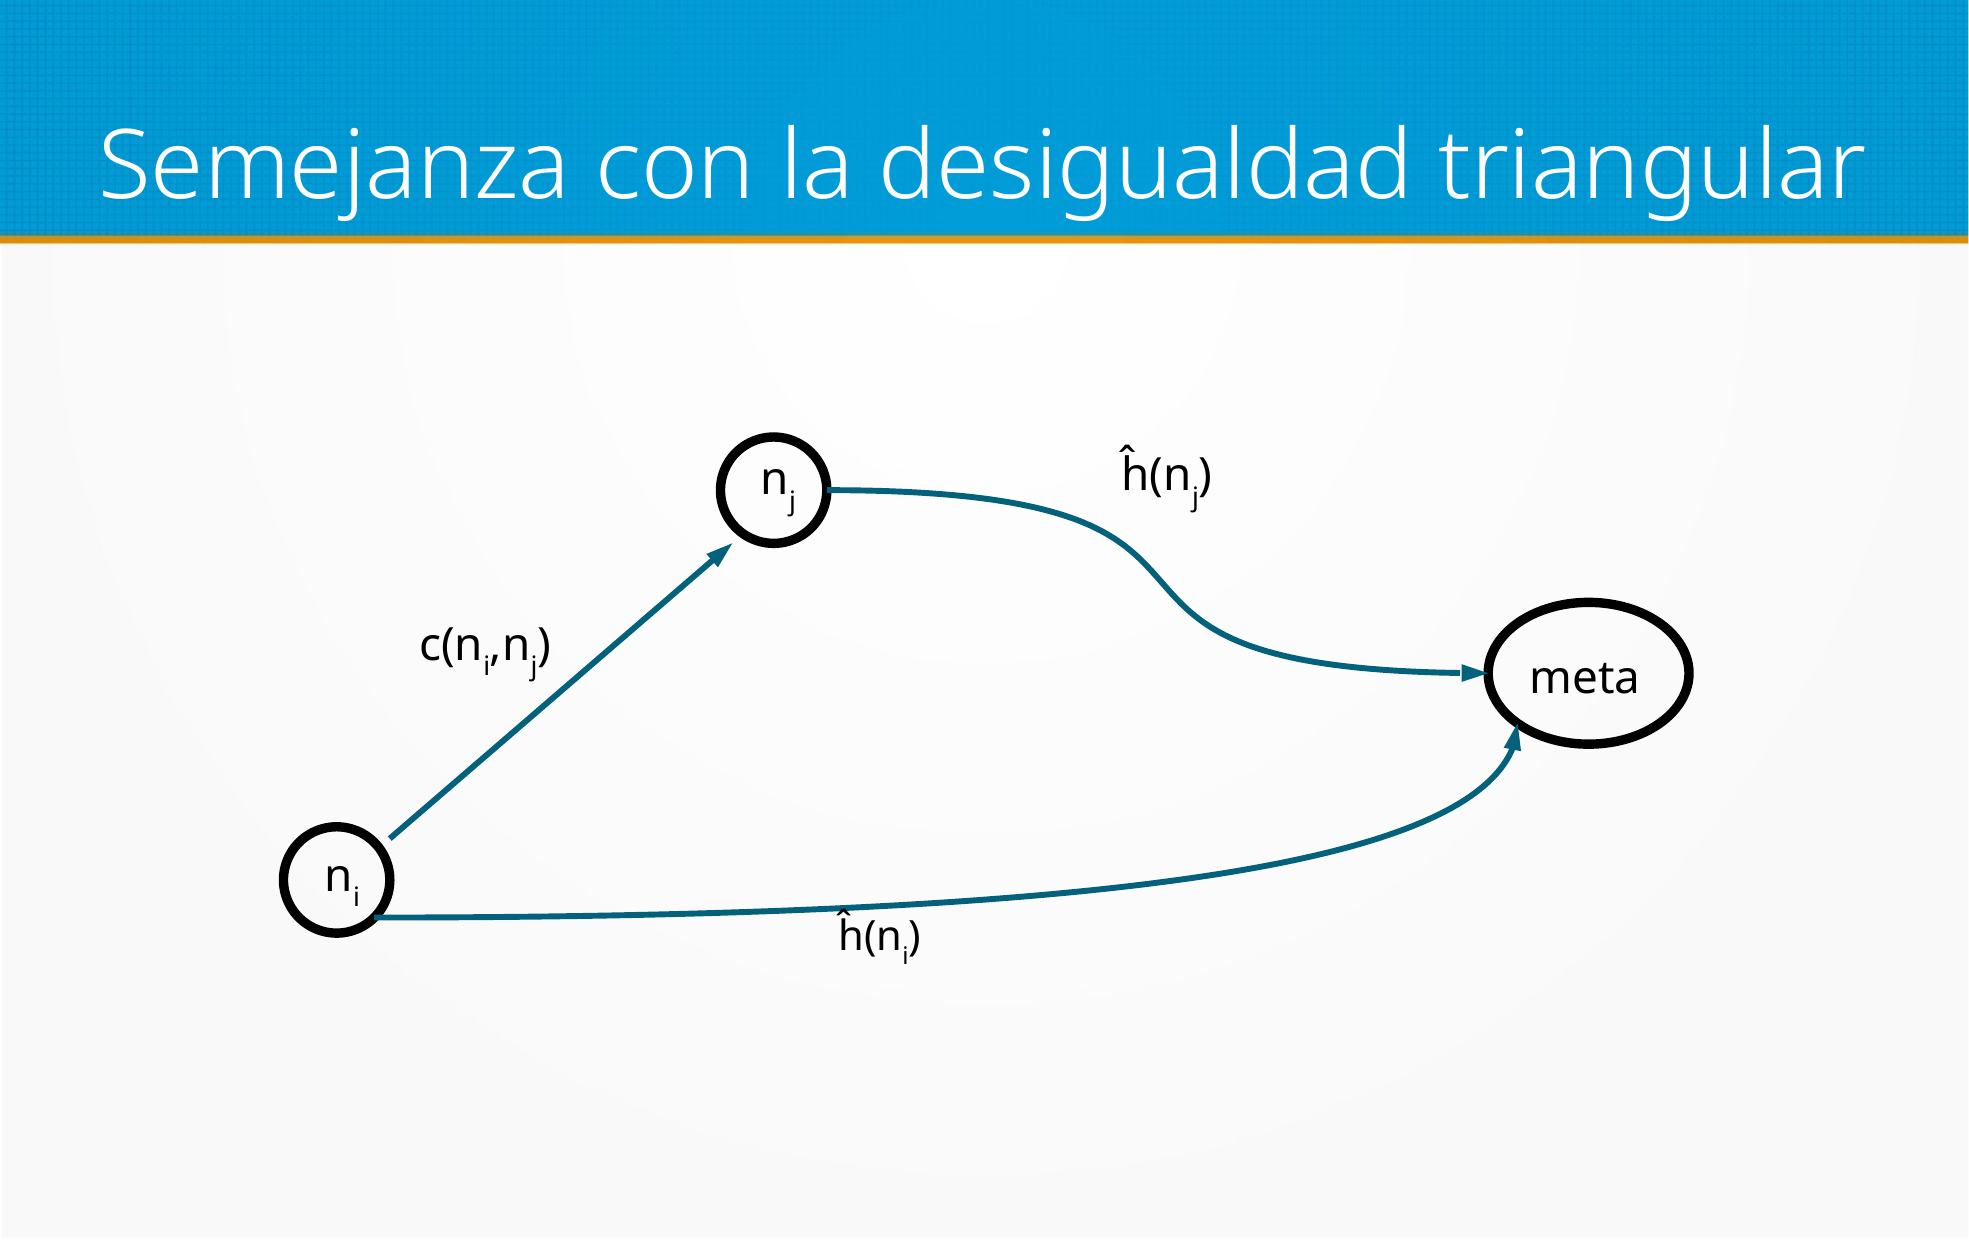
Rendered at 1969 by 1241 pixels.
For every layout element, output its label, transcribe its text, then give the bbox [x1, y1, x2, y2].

picture [0, 233, 1969, 1241]
title Semejanza con la desigualdad triangular [98, 19, 1870, 227]
text_box nj [754, 443, 804, 520]
text_box ĥ(nj) [1115, 425, 1477, 531]
text_box c(ni,nj) [413, 609, 574, 686]
text_box meta [1523, 643, 1655, 709]
text_box ĥ(ni) [832, 885, 1193, 992]
text_box ni [318, 840, 368, 917]
